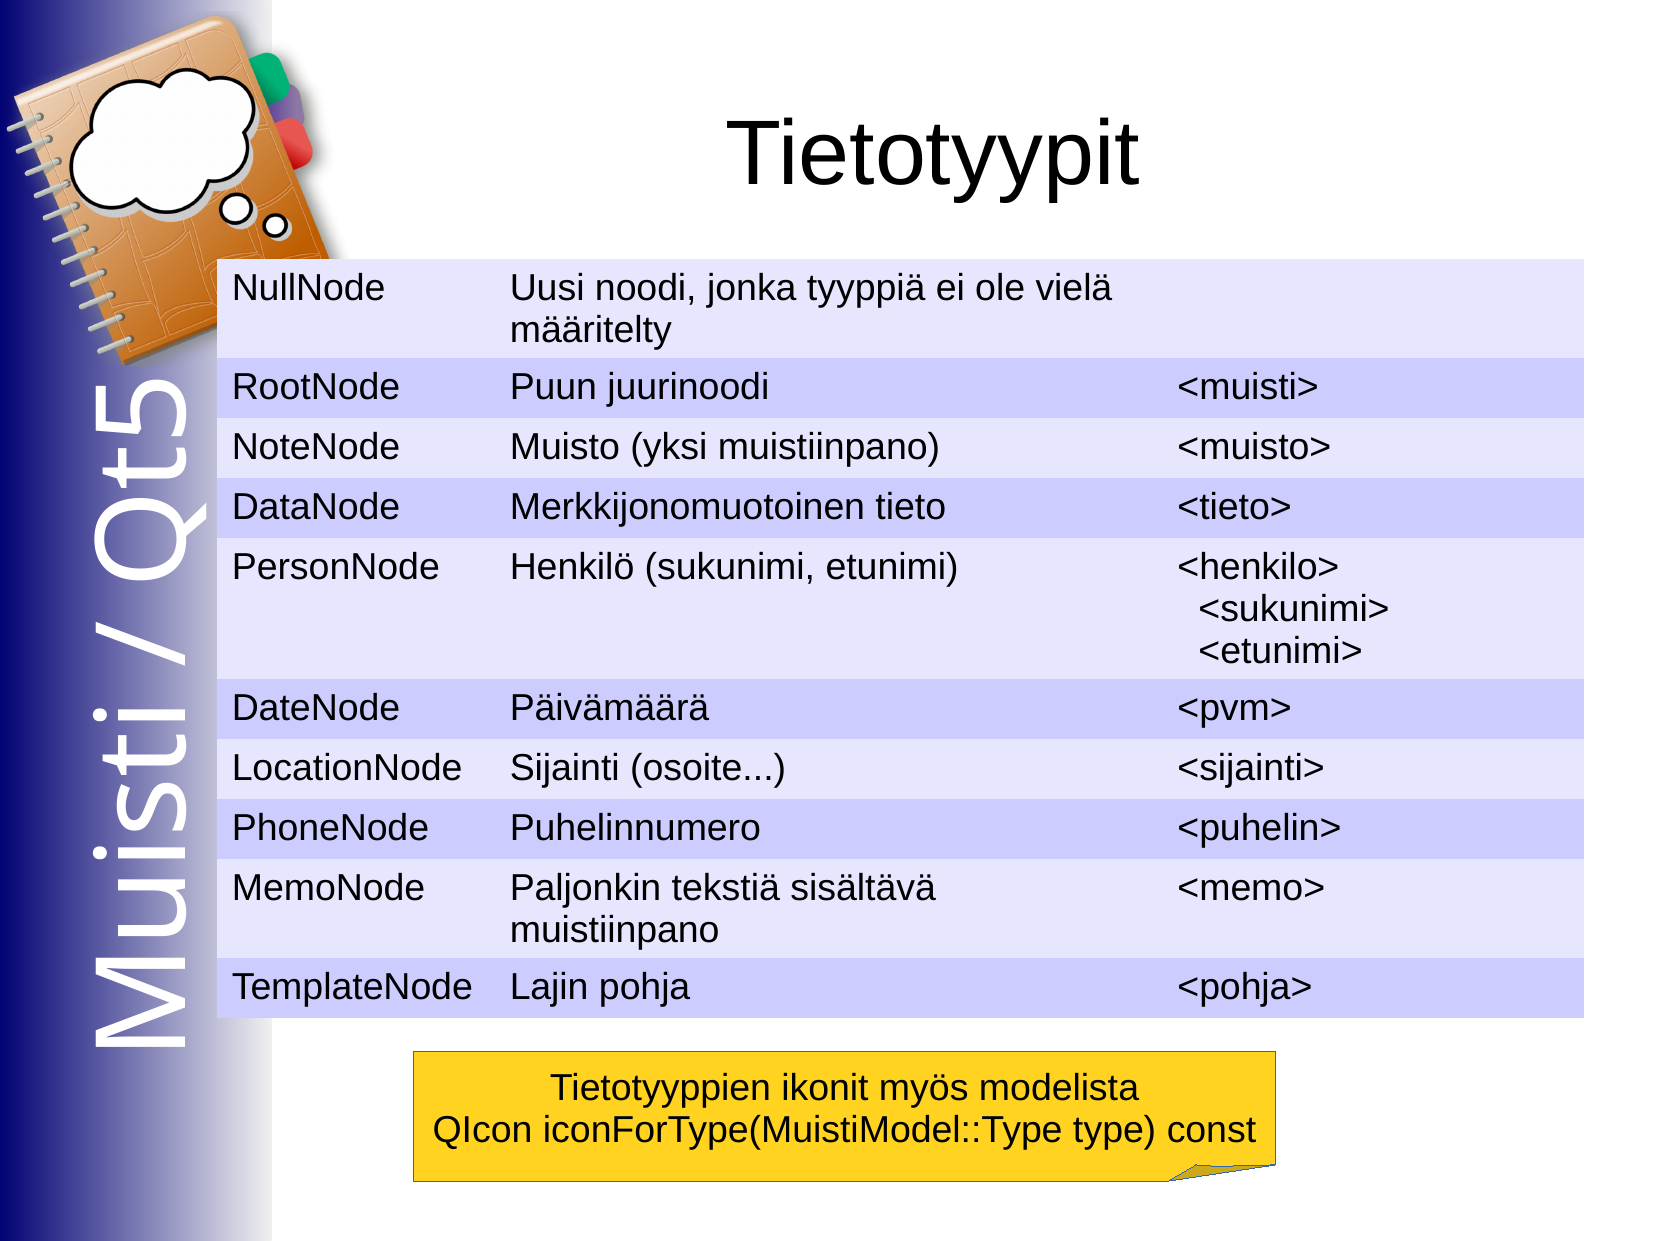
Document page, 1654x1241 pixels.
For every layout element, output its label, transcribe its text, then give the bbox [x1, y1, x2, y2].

table_cell Päivämäärä [495, 679, 1163, 739]
table_cell Puun juurinoodi [495, 358, 1163, 418]
table_cell RootNode [217, 358, 495, 418]
table_cell PersonNode [217, 538, 495, 679]
table_cell Henkilö (sukunimi, etunimi) [495, 538, 1163, 679]
table_cell Lajin pohja [495, 958, 1163, 1018]
title Tietotyypit [295, 49, 1571, 257]
table_cell Sijainti (osoite...) [495, 739, 1163, 799]
table_cell <puhelin> [1163, 799, 1584, 859]
table_cell <henkilo> <sukunimi> <etunimi> [1163, 538, 1584, 679]
table_cell <muisto> [1163, 418, 1584, 478]
table_cell Puhelinnumero [495, 799, 1163, 859]
table_cell <pohja> [1163, 958, 1584, 1018]
table_cell <muisti> [1163, 358, 1584, 418]
table_cell PhoneNode [217, 799, 495, 859]
table_cell <tieto> [1163, 478, 1584, 538]
table_cell TemplateNode [217, 958, 495, 1018]
table_cell Merkkijonomuotoinen tieto [495, 478, 1163, 538]
table_cell NoteNode [217, 418, 495, 478]
table_header [1163, 259, 1584, 358]
table_cell Paljonkin tekstiä sisältävä muistiinpano [495, 859, 1163, 958]
text_box Tietotyyppien ikonit myös modelista QIcon iconForType(MuistiModel::Type type) const [413, 1051, 1276, 1182]
table_cell <pvm> [1163, 679, 1584, 739]
table_cell Muisto (yksi muistiinpano) [495, 418, 1163, 478]
table_cell DataNode [217, 478, 495, 538]
table_header Uusi noodi, jonka tyyppiä ei ole vielä määritelty [495, 259, 1163, 358]
picture [0, 11, 355, 367]
table_cell DateNode [217, 679, 495, 739]
table_cell <sijainti> [1163, 739, 1584, 799]
table_cell LocationNode [217, 739, 495, 799]
table_cell <memo> [1163, 859, 1584, 958]
table_cell MemoNode [217, 859, 495, 958]
table_header NullNode [217, 259, 495, 358]
